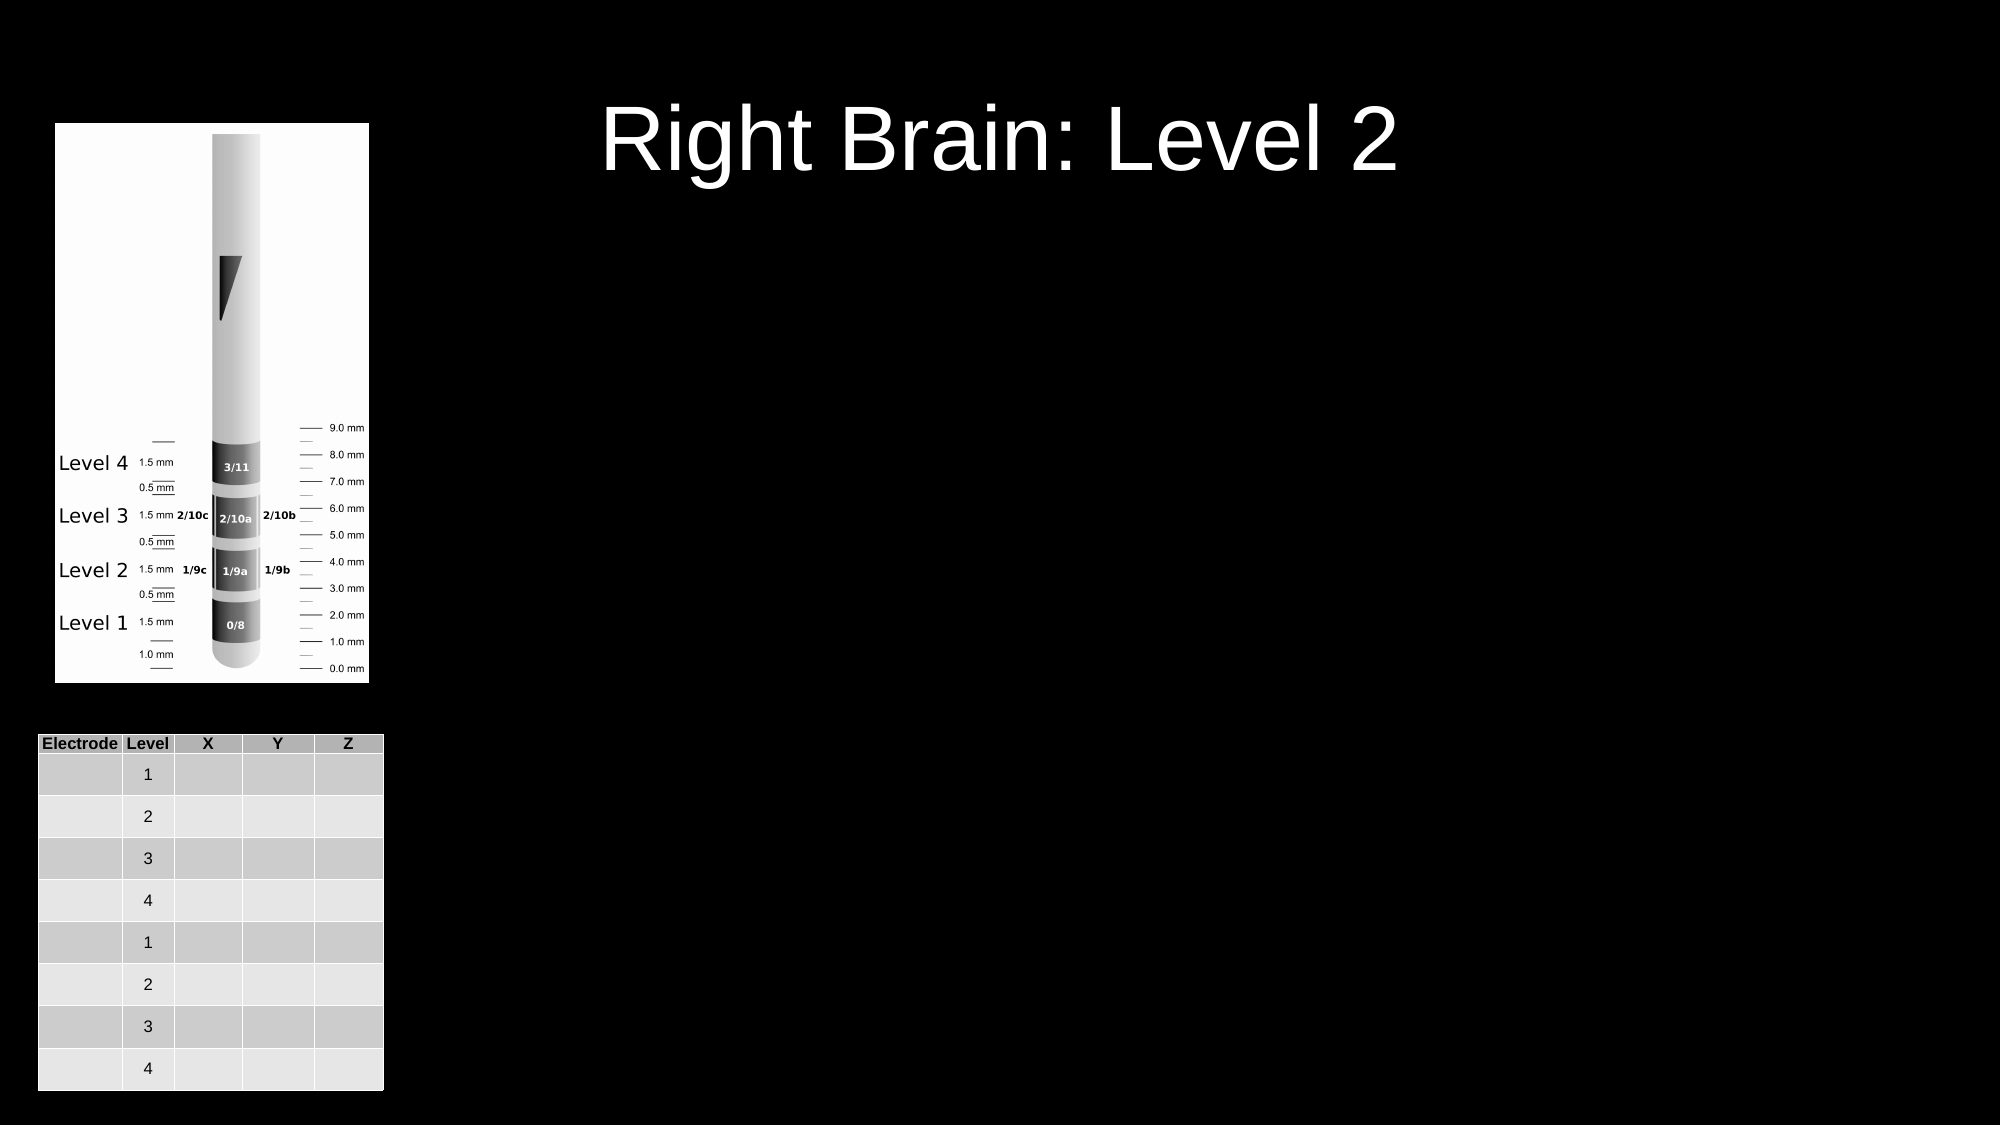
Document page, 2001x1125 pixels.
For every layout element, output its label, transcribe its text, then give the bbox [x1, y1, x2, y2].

table_cell [39, 1006, 122, 1048]
table_cell 2 [123, 964, 174, 1005]
table_cell [39, 880, 122, 921]
table_cell [39, 838, 122, 879]
table_cell [243, 1049, 314, 1090]
table_header X [175, 735, 242, 753]
table_cell 3 [123, 838, 174, 879]
table_header Y [243, 735, 314, 753]
table_cell [243, 922, 314, 963]
title Right Brain: Level 2 [99, 44, 1900, 233]
table_cell [175, 1049, 242, 1090]
table_cell [315, 1006, 383, 1048]
table_cell [315, 796, 383, 837]
table_header Level [123, 735, 174, 753]
table_cell [39, 796, 122, 837]
table_cell 4 [123, 880, 174, 921]
table_cell [175, 796, 242, 837]
table_cell 1 [123, 754, 174, 795]
table_header Electrode [39, 735, 122, 753]
table_cell [315, 880, 383, 921]
table_cell 2 [123, 796, 174, 837]
table_cell [175, 838, 242, 879]
picture [55, 123, 369, 683]
table_cell [175, 964, 242, 1005]
table_cell [175, 1006, 242, 1048]
table_cell [39, 754, 122, 795]
table_cell [39, 964, 122, 1005]
table_cell [175, 922, 242, 963]
table_cell 1 [123, 922, 174, 963]
table_cell [315, 838, 383, 879]
table_cell [315, 922, 383, 963]
table_cell [39, 1049, 122, 1090]
table_cell 4 [123, 1049, 174, 1090]
table_header Z [315, 735, 383, 753]
table_cell [243, 964, 314, 1005]
table_cell [243, 1006, 314, 1048]
table_cell [243, 838, 314, 879]
table_cell 3 [123, 1006, 174, 1048]
table_cell [175, 754, 242, 795]
table_cell [243, 754, 314, 795]
table_cell [243, 796, 314, 837]
table_cell [175, 880, 242, 921]
table_cell [243, 880, 314, 921]
table_cell [315, 964, 383, 1005]
table_cell [315, 754, 383, 795]
table_cell [315, 1049, 383, 1090]
table_cell [39, 922, 122, 963]
